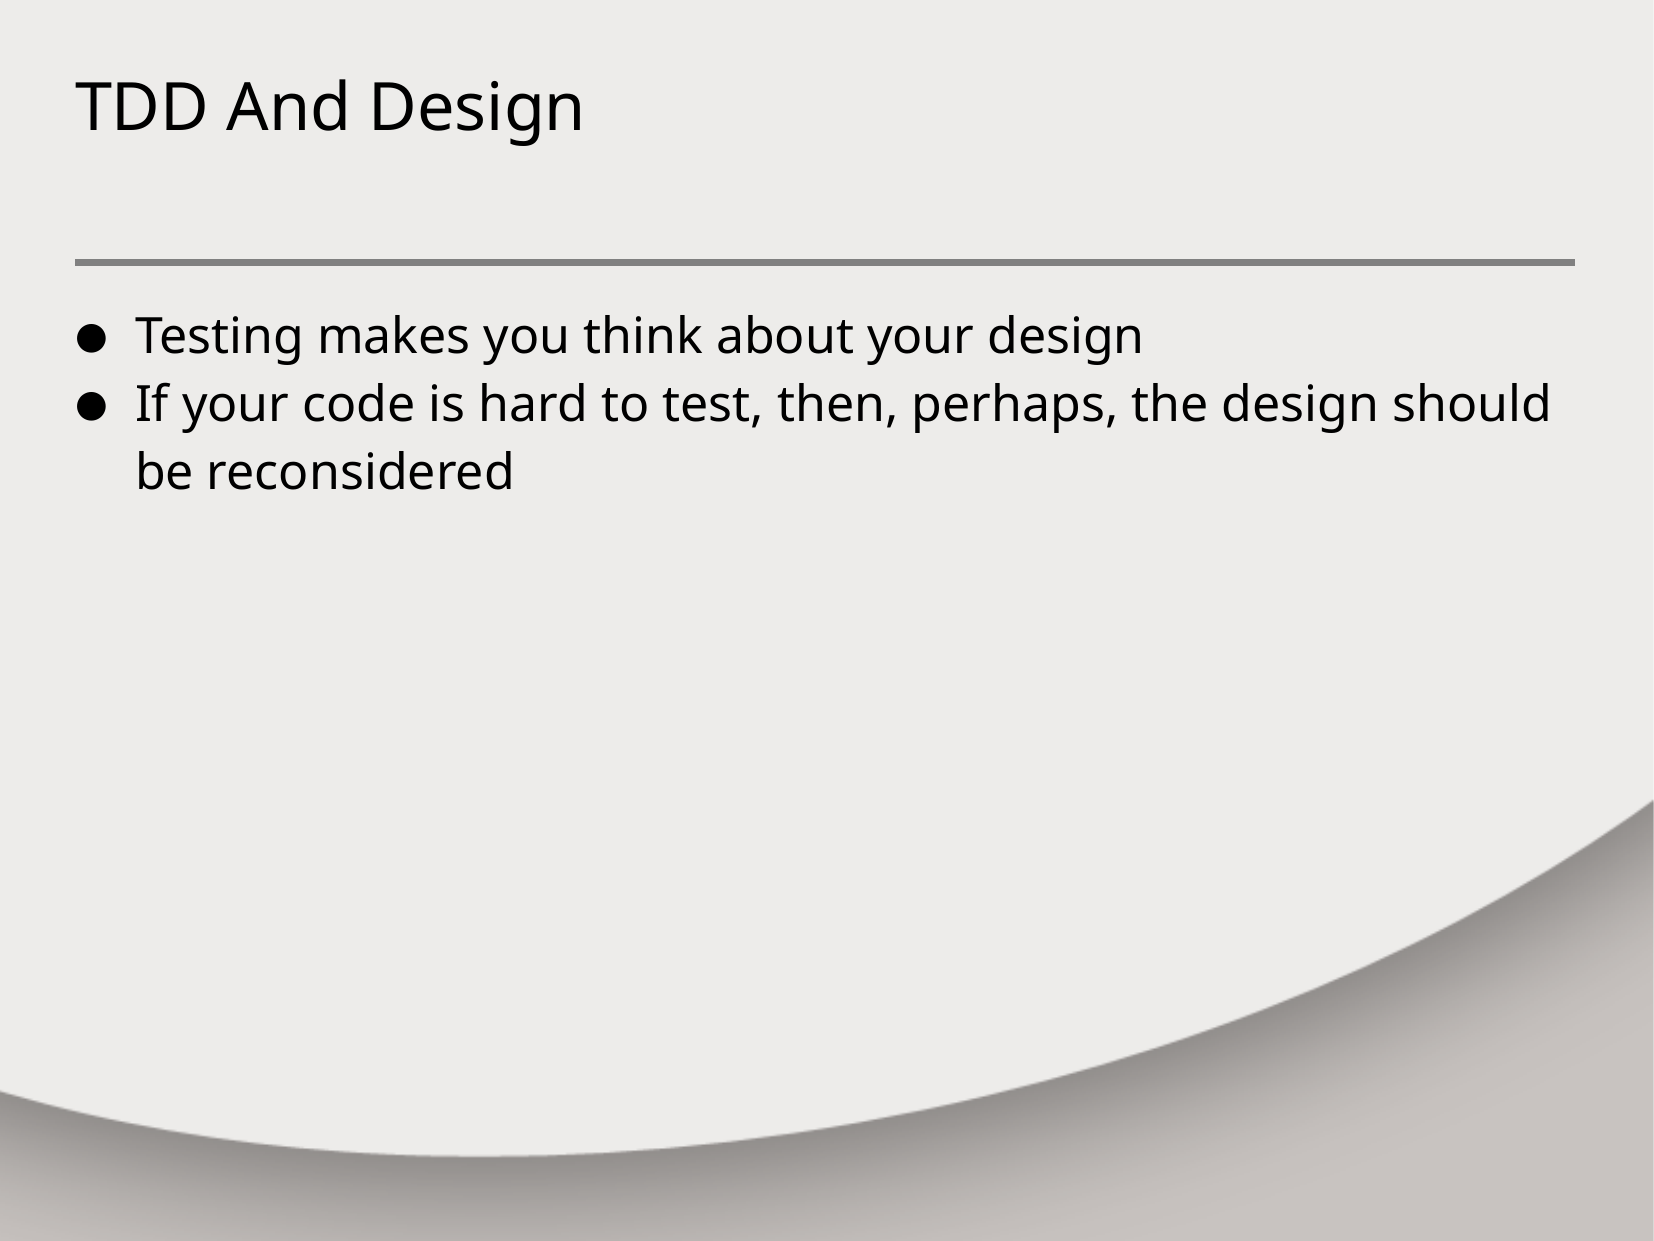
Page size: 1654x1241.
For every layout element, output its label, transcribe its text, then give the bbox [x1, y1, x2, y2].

picture [0, 0, 1654, 1241]
list Testing makes you think about your design If your code is hard to test, then, perhaps, the design should be reconsidered [75, 299, 1576, 1163]
title TDD And Design [75, 75, 1576, 226]
